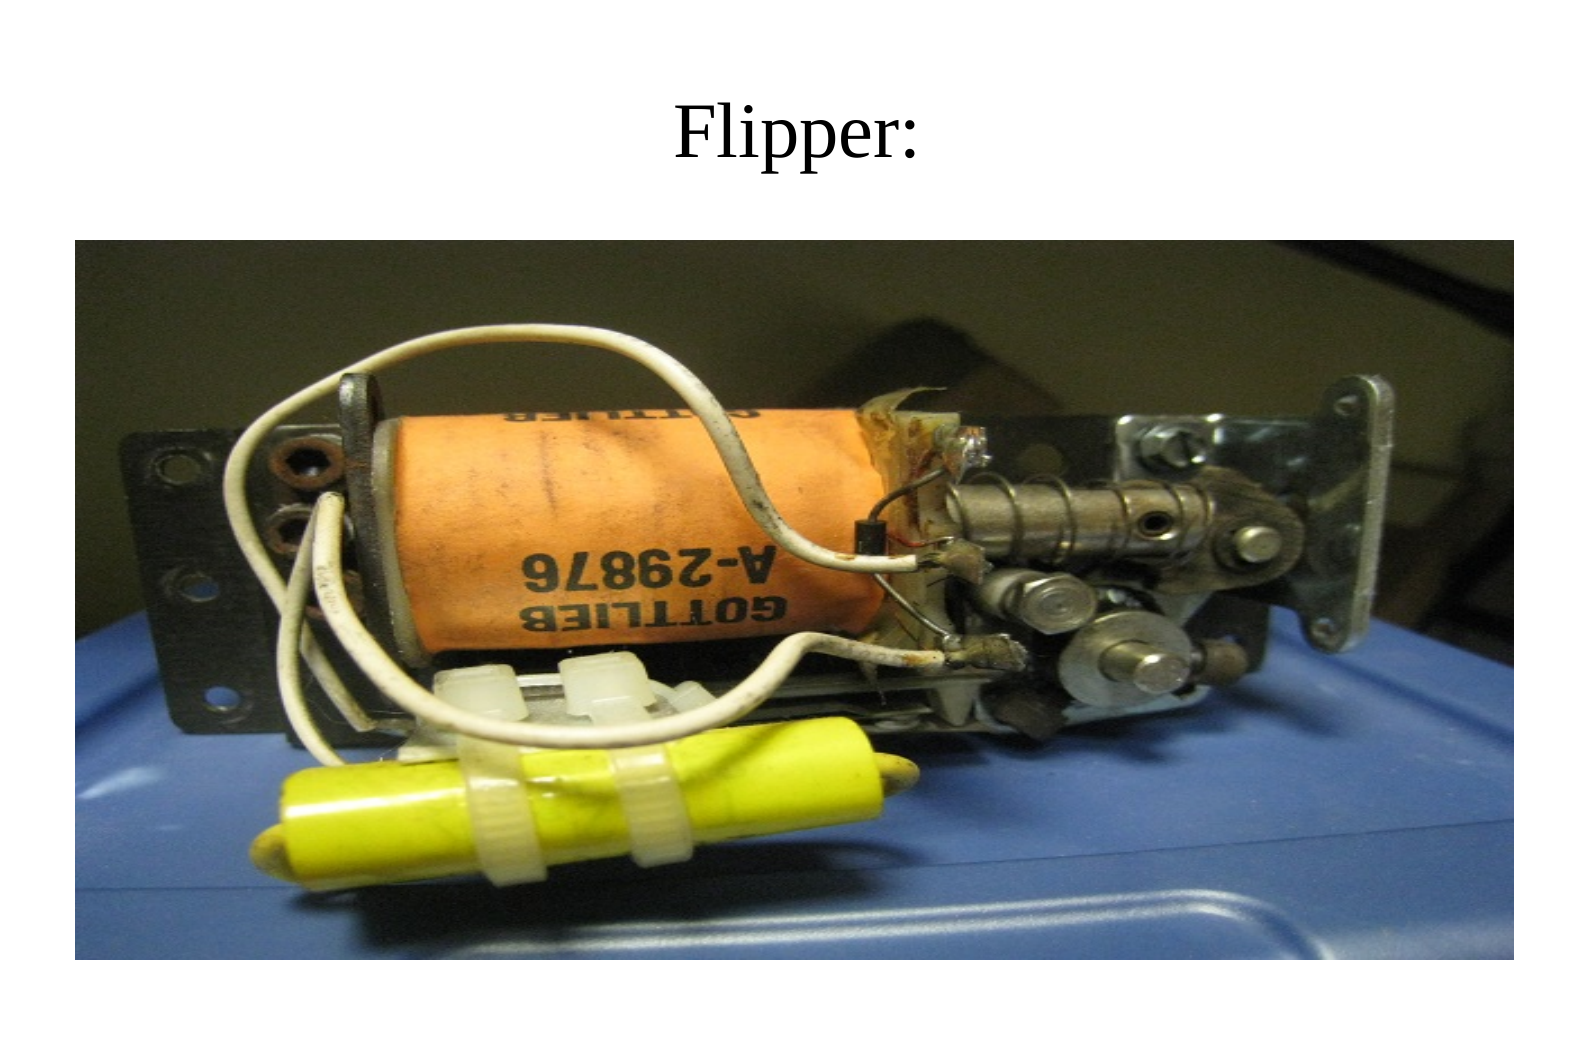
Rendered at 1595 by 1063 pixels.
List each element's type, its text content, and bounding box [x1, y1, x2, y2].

picture [75, 240, 1514, 960]
title Flipper: [79, 42, 1515, 220]
